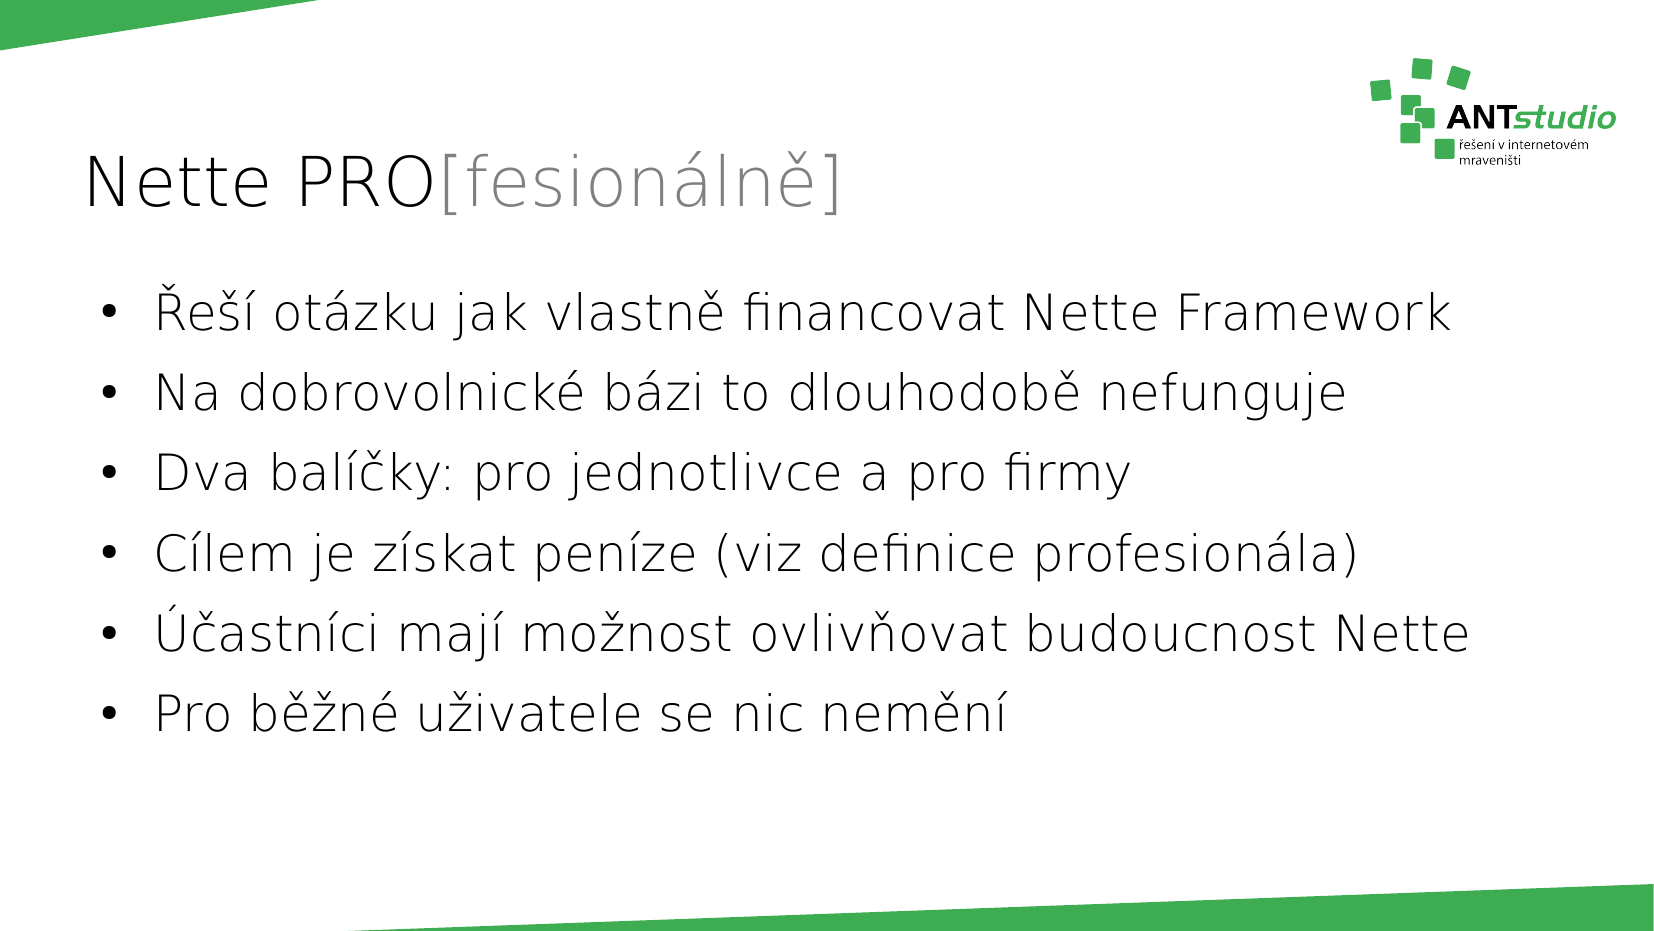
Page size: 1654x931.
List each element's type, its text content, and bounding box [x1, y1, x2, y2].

picture [1370, 58, 1616, 165]
title Nette PRO[fesionálně] [82, 104, 1571, 260]
list Řeší otázku jak vlastně financovat Nette Framework Na dobrovolnické bázi to dlouhodobě nefunguje Dva balíčky: pro jednotlivce a pro firmy Cílem je získat peníze (viz definice profesionála) Účastníci mají možnost ovlivňovat budoucnost Nette Pro běžné uživatele se nic nemění [82, 283, 1571, 847]
